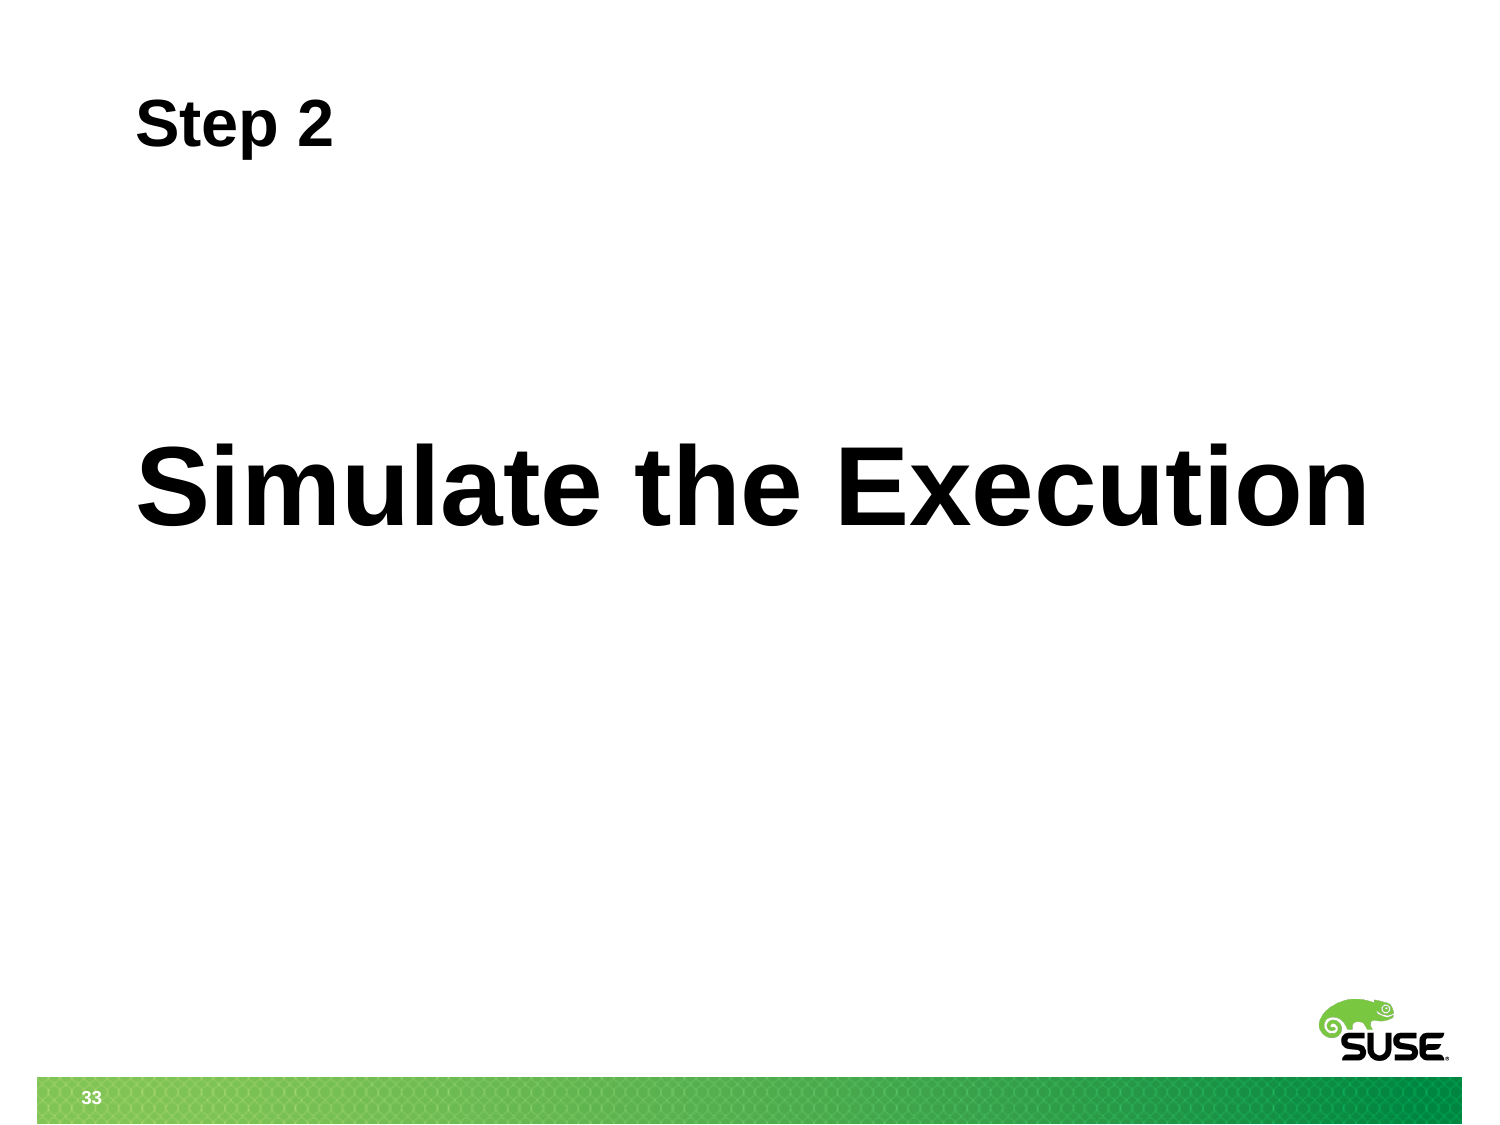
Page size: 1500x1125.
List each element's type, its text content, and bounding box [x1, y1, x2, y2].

picture [37, 1077, 1462, 1124]
list Simulate the Execution [135, 423, 1441, 620]
picture [1319, 999, 1449, 1061]
title Step 2 [135, 41, 1372, 204]
